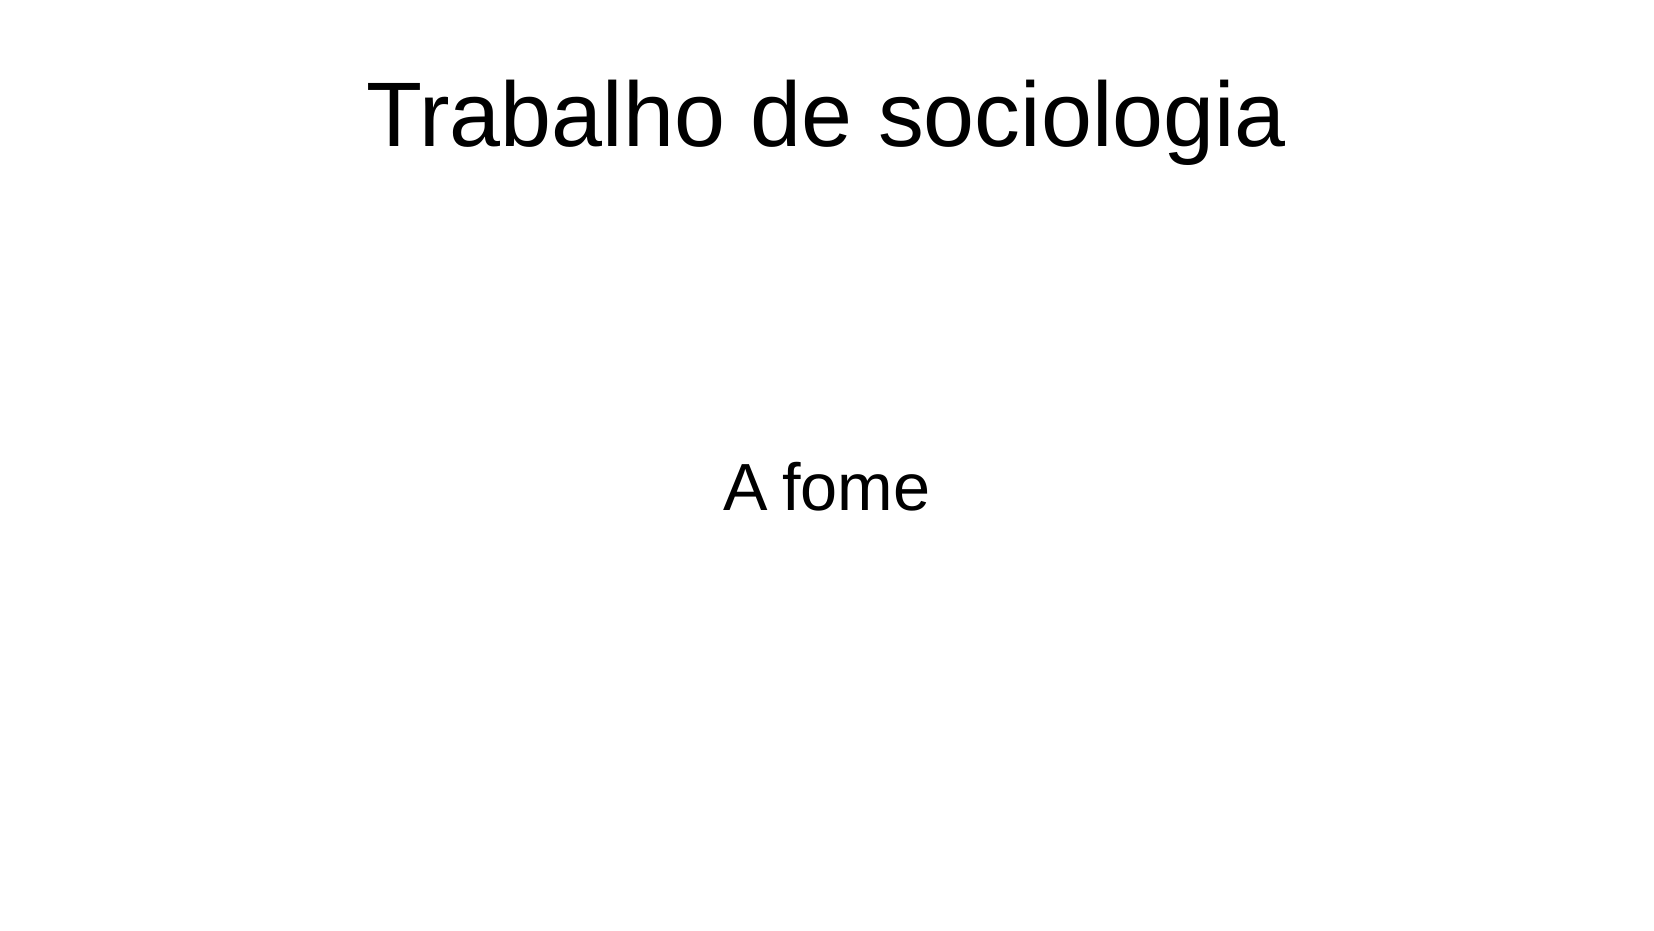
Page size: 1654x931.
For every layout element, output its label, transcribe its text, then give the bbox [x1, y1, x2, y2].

title Trabalho de sociologia [82, 37, 1571, 193]
subtitle A fome [82, 217, 1571, 758]
